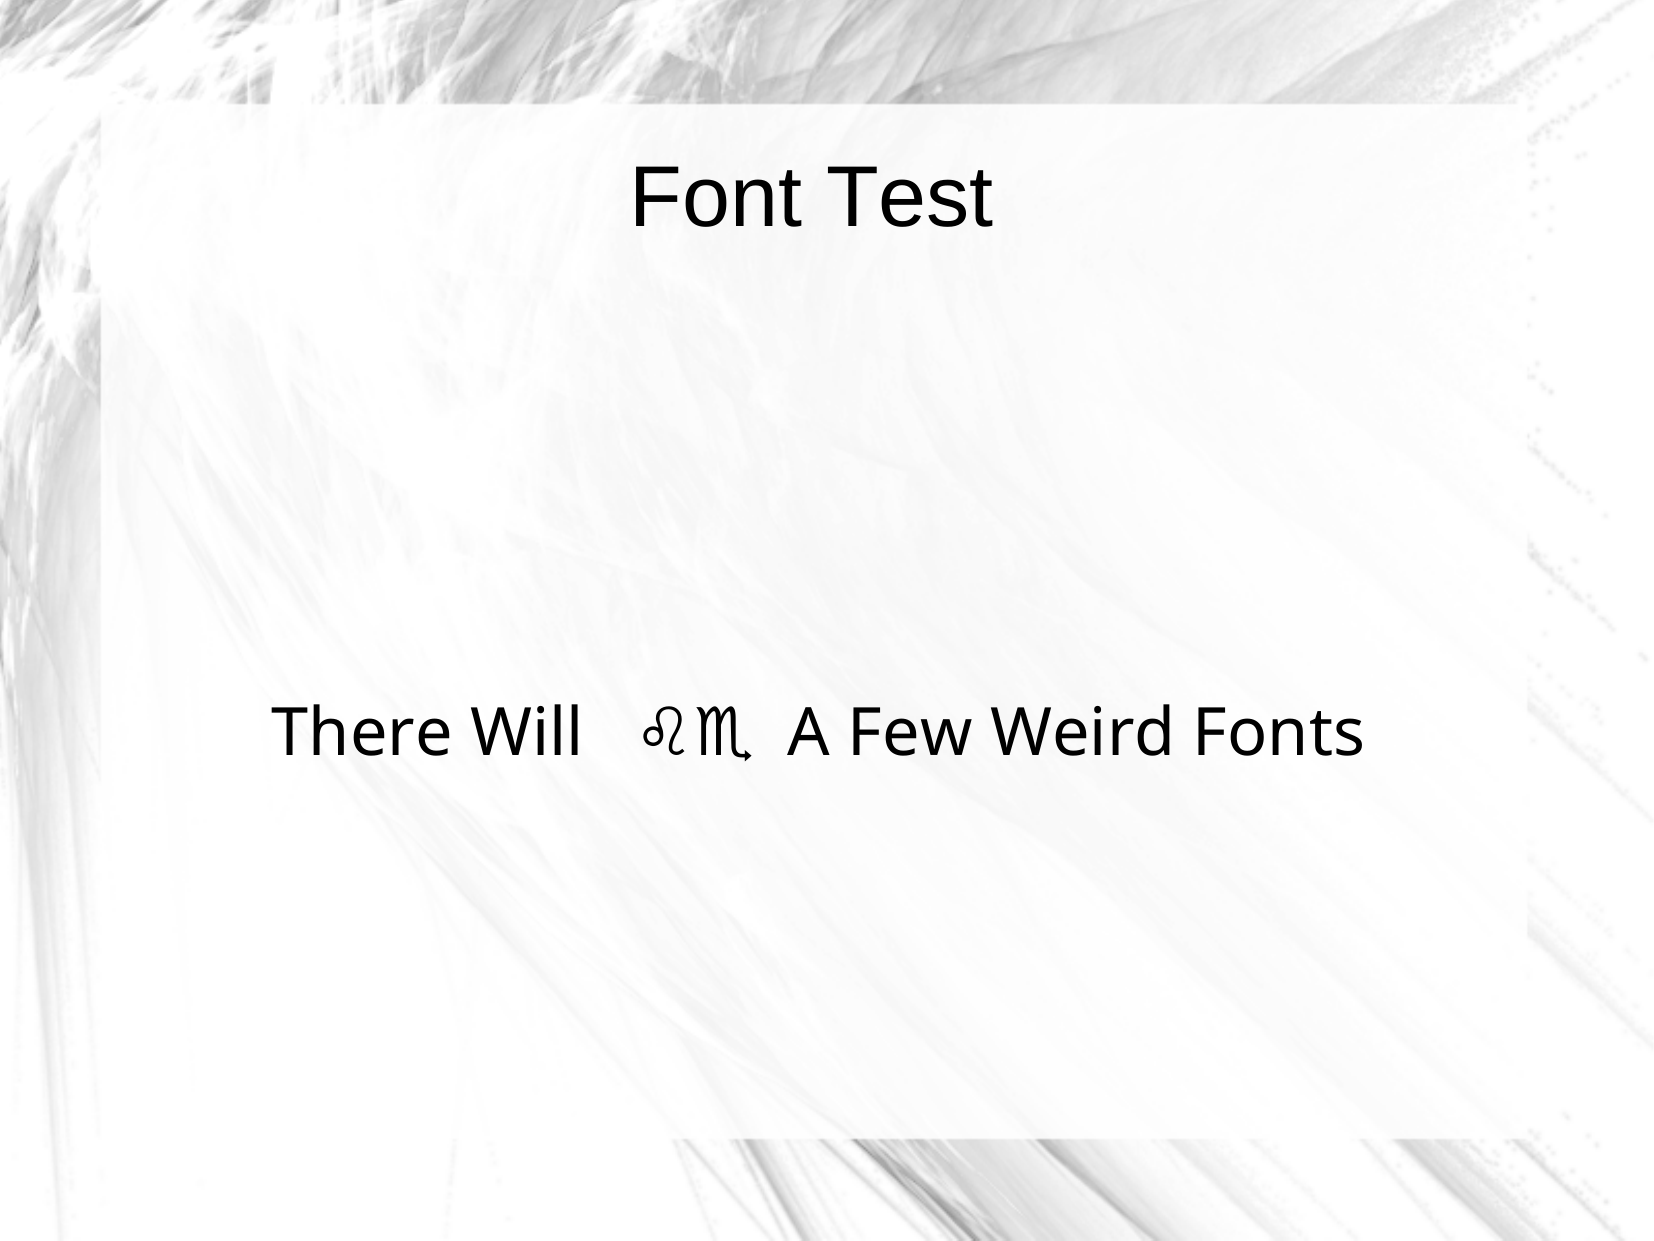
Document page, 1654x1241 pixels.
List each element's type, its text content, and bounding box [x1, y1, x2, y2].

title Font Test [118, 112, 1506, 281]
picture [0, 0, 1654, 1241]
subtitle There Will be A Few Weird Fonts [118, 319, 1571, 1139]
